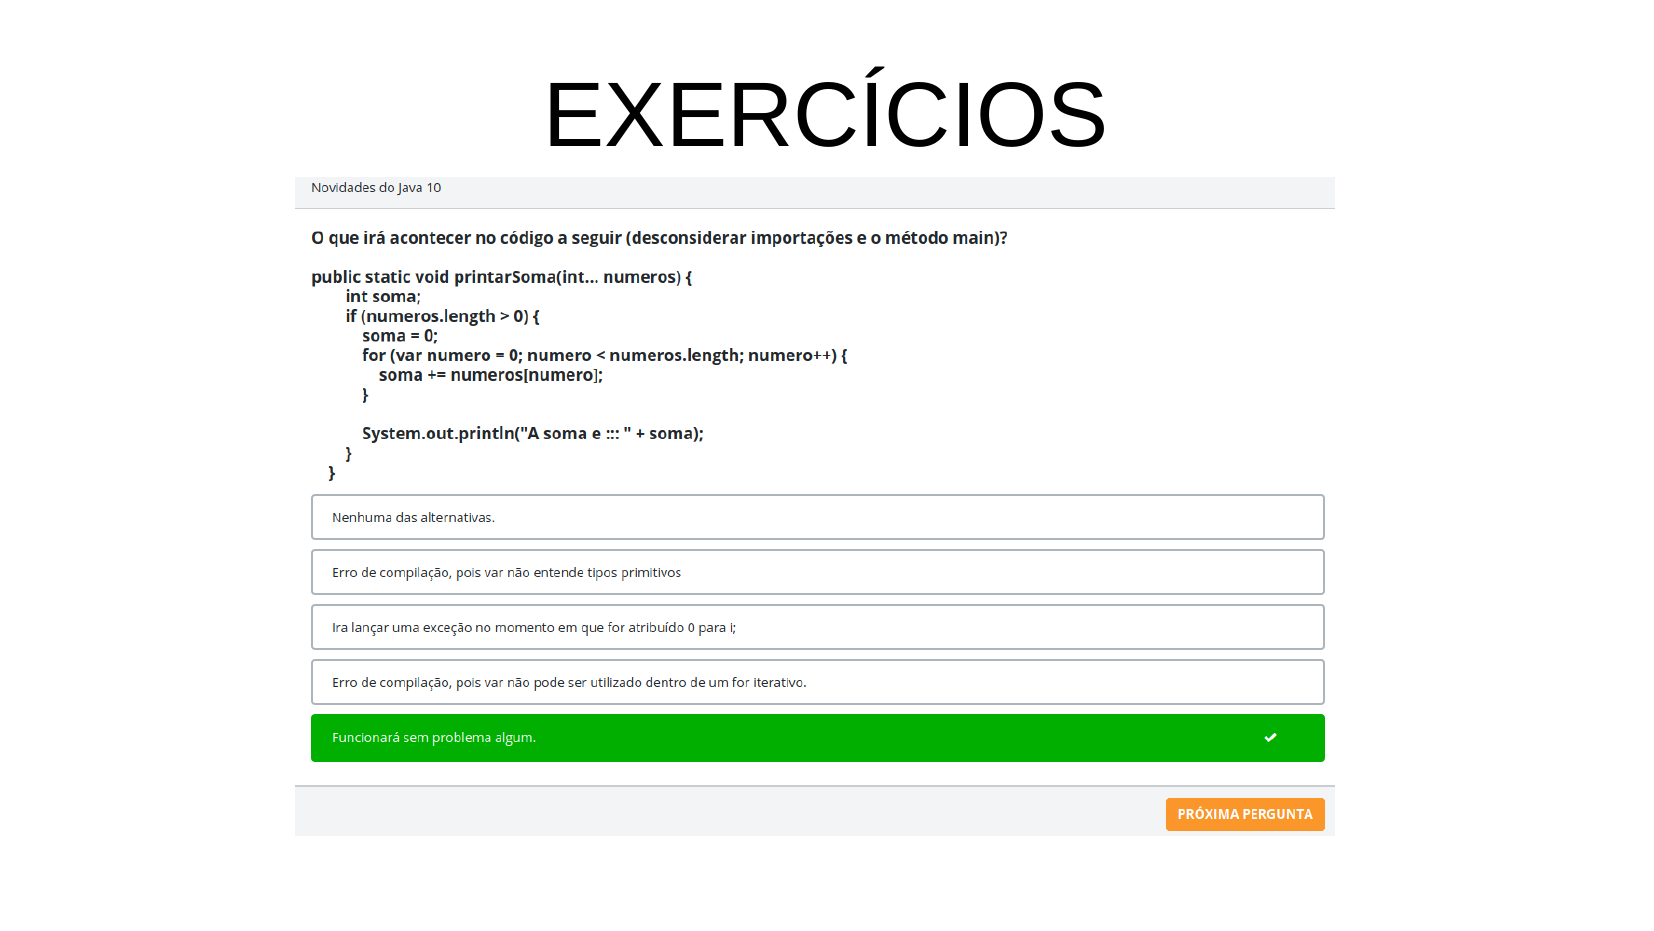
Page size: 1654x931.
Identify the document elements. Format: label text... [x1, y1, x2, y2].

picture [295, 177, 1335, 836]
title EXERCÍCIOS [82, 37, 1571, 193]
